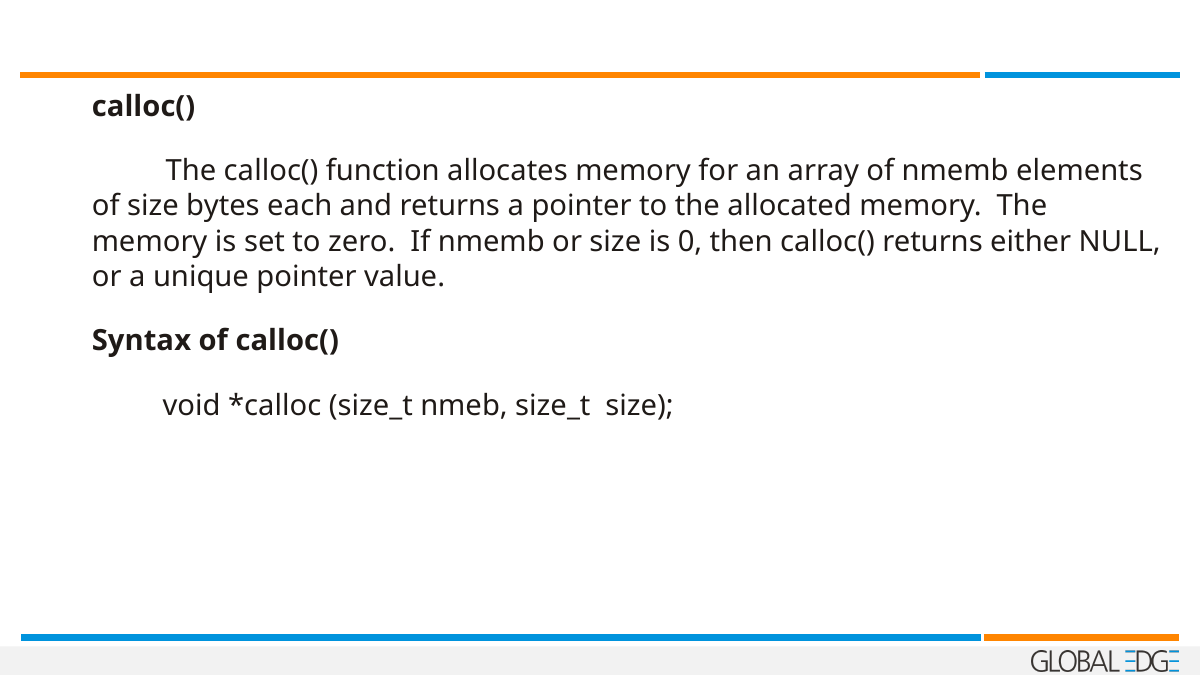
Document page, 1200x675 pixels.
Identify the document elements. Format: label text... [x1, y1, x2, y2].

picture [1031, 650, 1179, 672]
list calloc() The calloc() function allocates memory for an array of nmemb elements of size bytes each and returns a pointer to the allocated memory. The memory is set to zero. If nmemb or size is 0, then calloc() returns either NULL, or a unique pointer value. Syntax of calloc() void *calloc (size_t nmeb, size_t size); [21, 86, 1170, 627]
